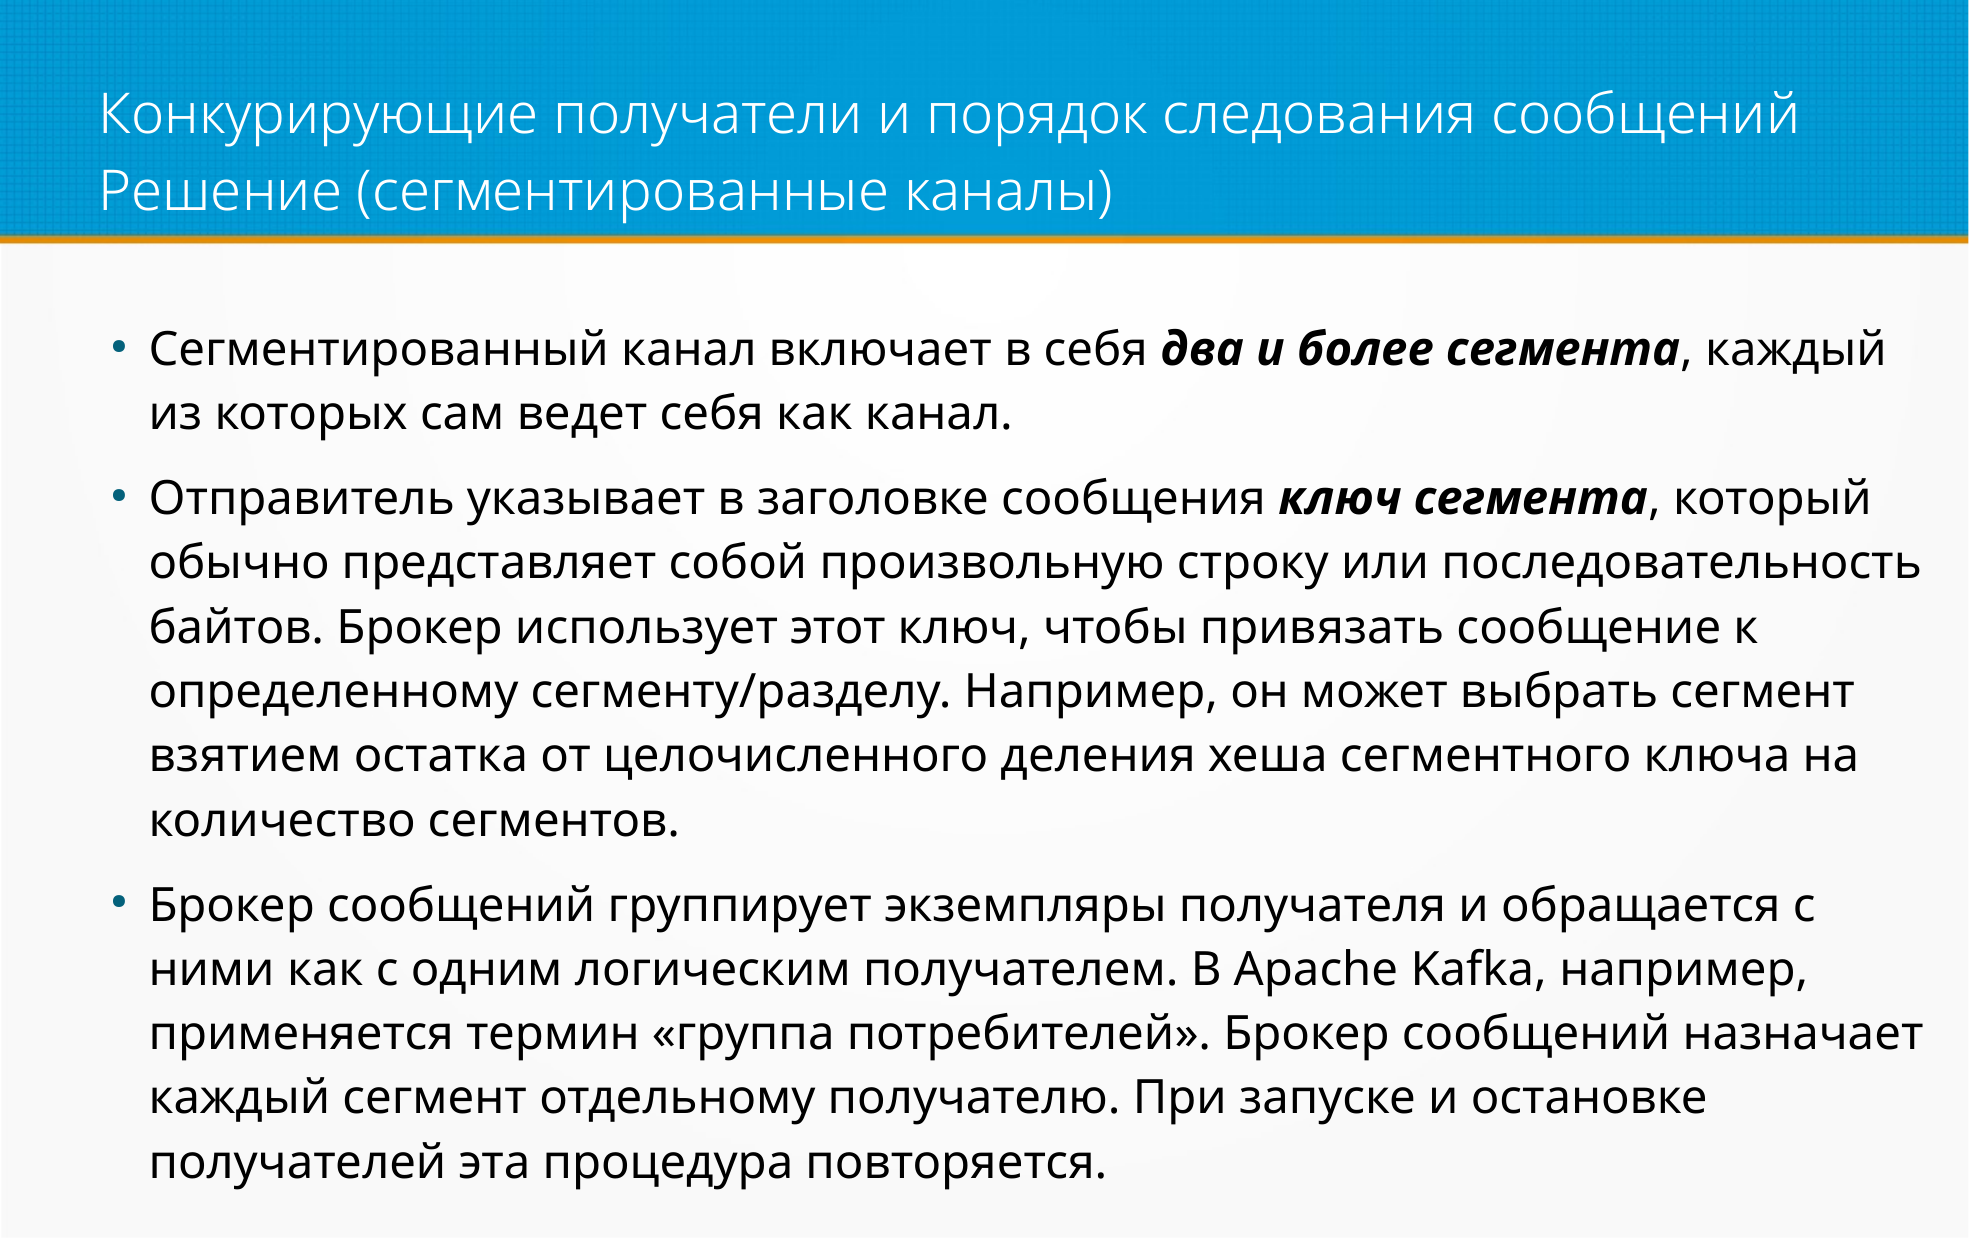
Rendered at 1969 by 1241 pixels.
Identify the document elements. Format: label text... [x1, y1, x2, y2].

list Сегментированный канал включает в себя два и более сегмента, каждый из которых сам ведет себя как канал. Отправитель указывает в заголовке сообщения ключ сегмента, который обычно представляет собой произвольную строку или последовательность байтов. Брокер использует этот ключ, чтобы привязать сообщение к определенному сегменту/разделу. Например, он может выбрать сегмент взятием остатка от целочисленного деления хеша сегментного ключа на количество сегментов. Брокер сообщений группирует экземпляры получателя и обращается с ними как с одним логическим получателем. В Apache Kafka, например, применяется термин «группа потребителей». Брокер сообщений назначает каждый сегмент отдельному получателю. При запуске и остановке получателей эта процедура повторяется. [98, 315, 1938, 1205]
title Конкурирующие получатели и порядок следования сообщений Решение (сегментированные каналы) [98, 19, 1870, 227]
picture [0, 233, 1969, 1241]
